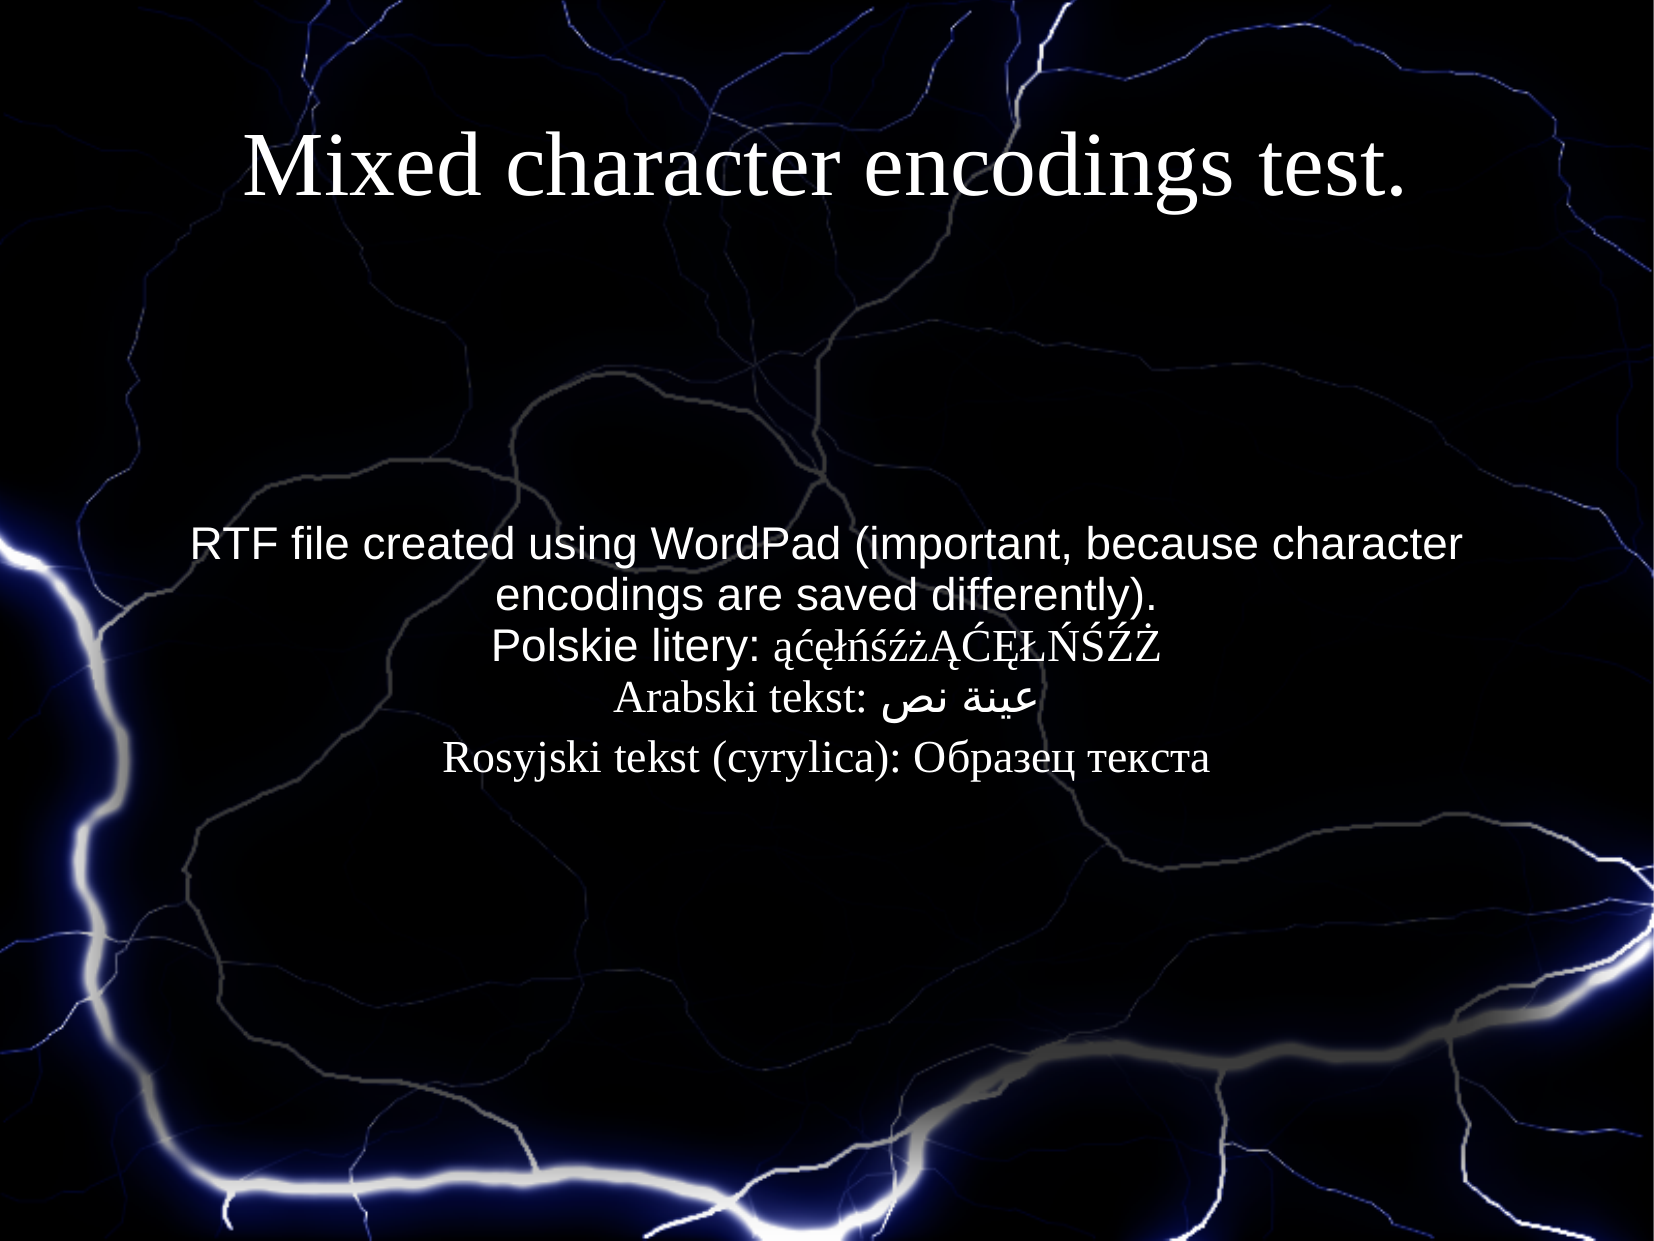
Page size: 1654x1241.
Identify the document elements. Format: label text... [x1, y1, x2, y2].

title Mixed character encodings test. [82, 61, 1571, 269]
subtitle RTF file created using WordPad (important, because character encodings are saved differently). Polskie litery: ąćęłńśźżĄĆĘŁŃŚŹŻ Arabski tekst: عينة نص Rosyjski tekst (cyrylica): Образец текста [82, 290, 1571, 1010]
picture [0, 0, 1654, 1241]
